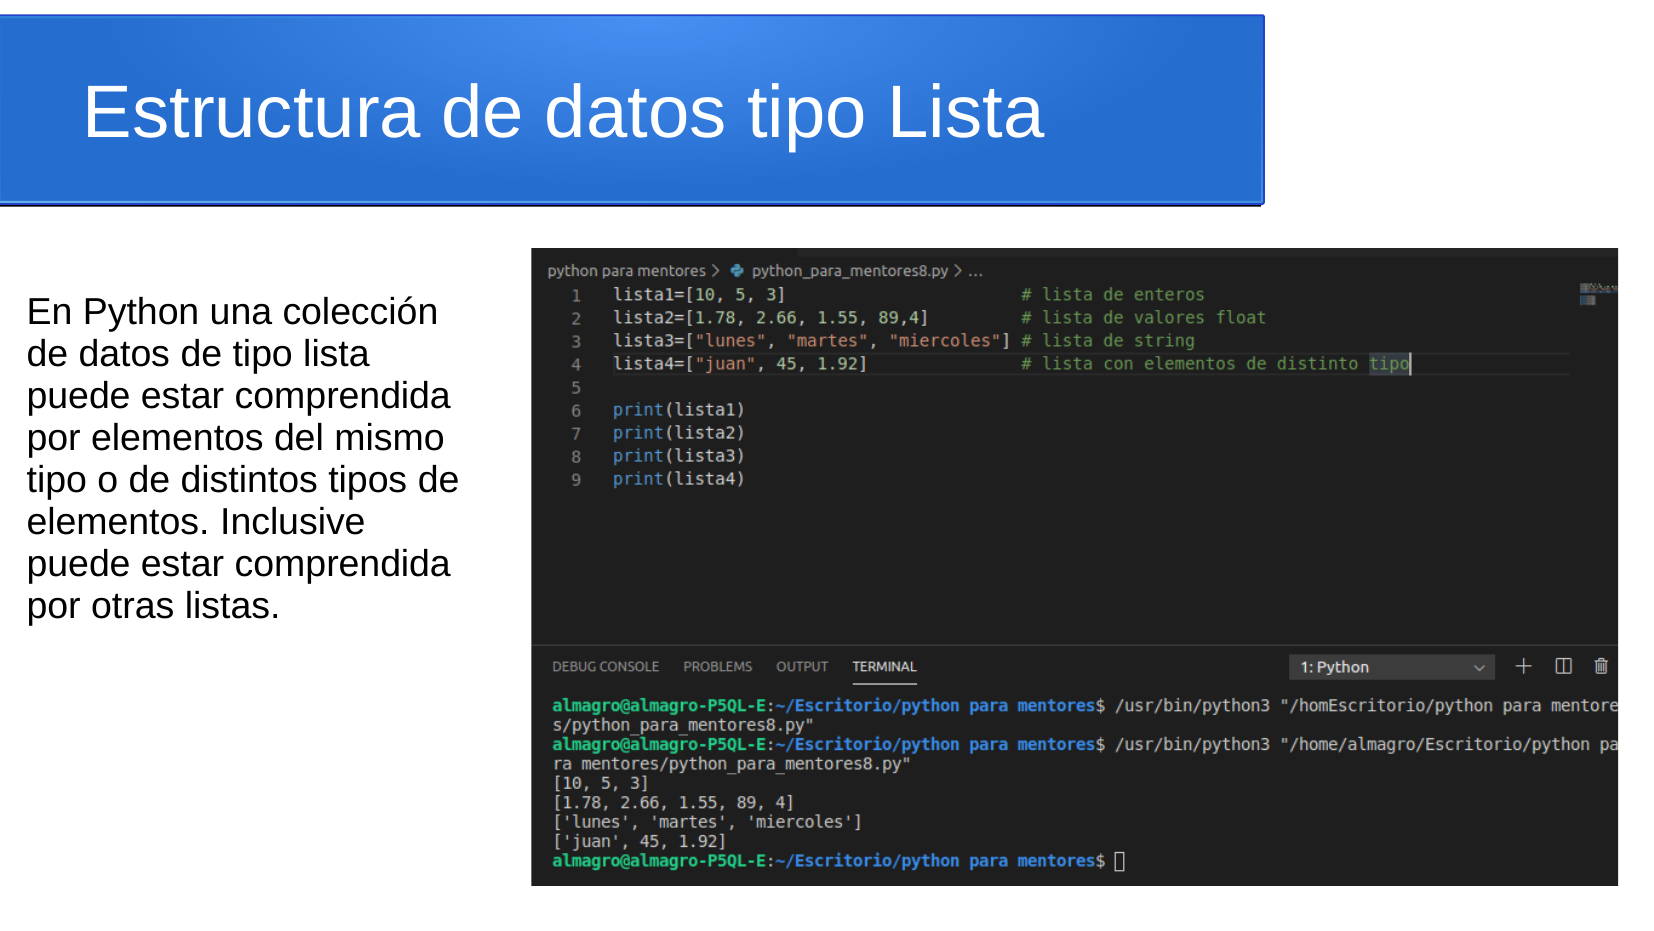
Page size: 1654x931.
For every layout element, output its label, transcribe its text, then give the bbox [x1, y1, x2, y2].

title Estructura de datos tipo Lista [82, 35, 1235, 189]
text_box En Python una colección de datos de tipo lista puede estar comprendida por elementos del mismo tipo o de distintos tipos de elementos. Inclusive puede estar comprendida por otras listas. [11, 283, 485, 635]
picture [531, 248, 1619, 886]
